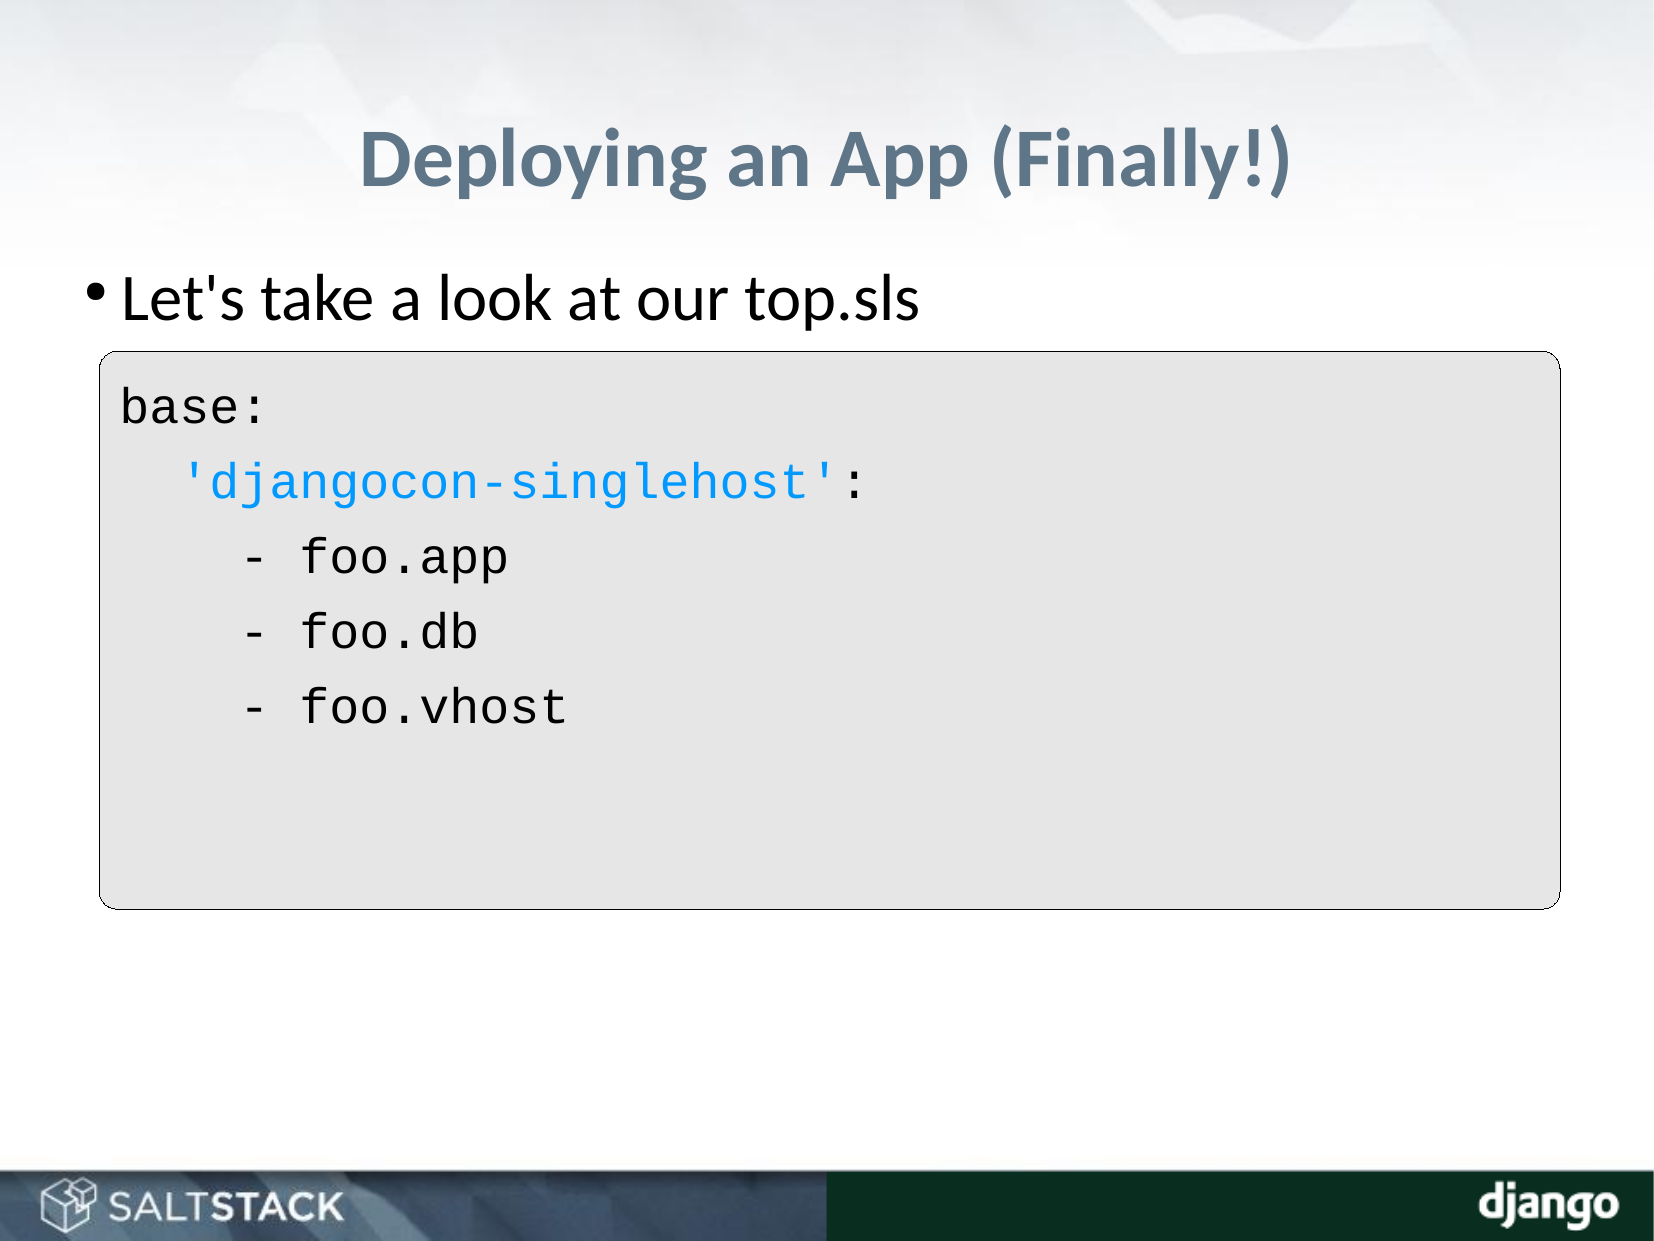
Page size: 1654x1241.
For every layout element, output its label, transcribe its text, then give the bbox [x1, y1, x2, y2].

picture [0, 0, 1654, 1241]
text_box Let's take a look at our top.sls [69, 245, 1585, 342]
text_box base: 'djangocon-singlehost': - foo.app - foo.db - foo.vhost [99, 351, 1561, 910]
text_box Deploying an App (Finally!) [82, 49, 1571, 245]
